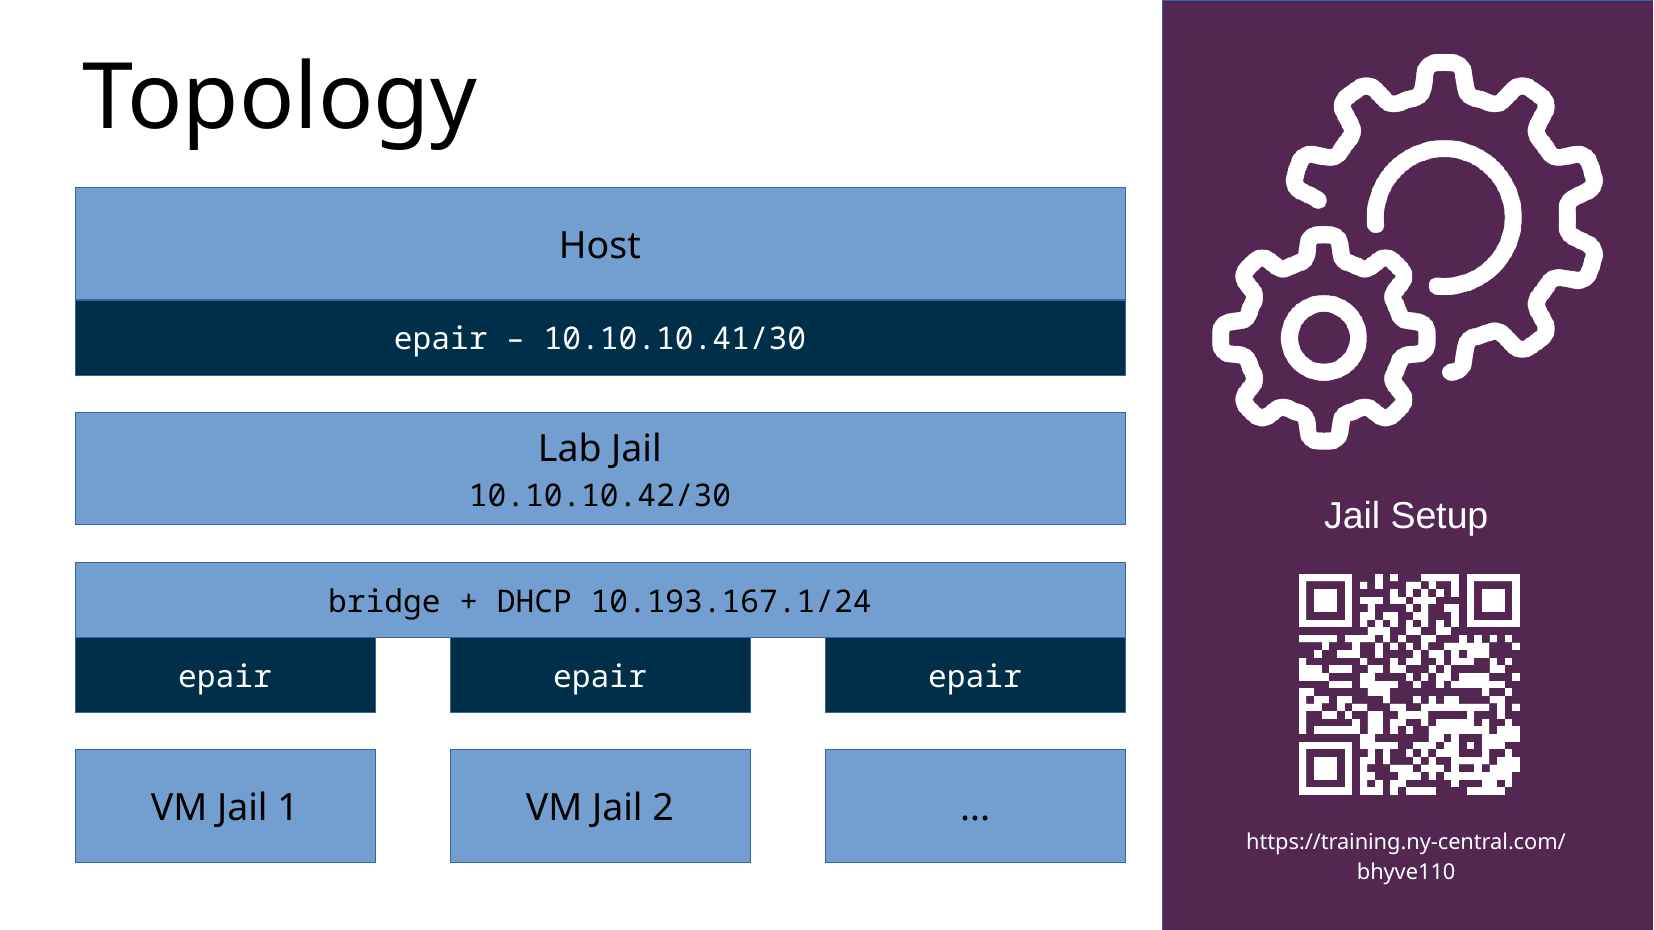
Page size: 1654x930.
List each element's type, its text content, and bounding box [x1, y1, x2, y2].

text_box VM Jail 1 [75, 749, 376, 863]
text_box Jail Setup [1200, 487, 1613, 638]
text_box epair [75, 637, 376, 713]
text_box epair [825, 637, 1126, 713]
text_box ... [825, 749, 1126, 863]
text_box epair – 10.10.10.41/30 [75, 300, 1126, 376]
title Topology [82, 37, 1571, 150]
text_box https://training.ny-central.com/bhyve110 [1200, 819, 1613, 930]
picture [1200, 45, 1613, 458]
text_box epair [450, 637, 751, 713]
text_box Host [75, 187, 1126, 300]
text_box bridge + DHCP 10.193.167.1/24 [75, 562, 1126, 638]
text_box Lab Jail 10.10.10.42/30 [75, 412, 1126, 525]
picture [1268, 543, 1550, 826]
text_box [1162, 0, 1653, 930]
text_box VM Jail 2 [450, 749, 751, 863]
